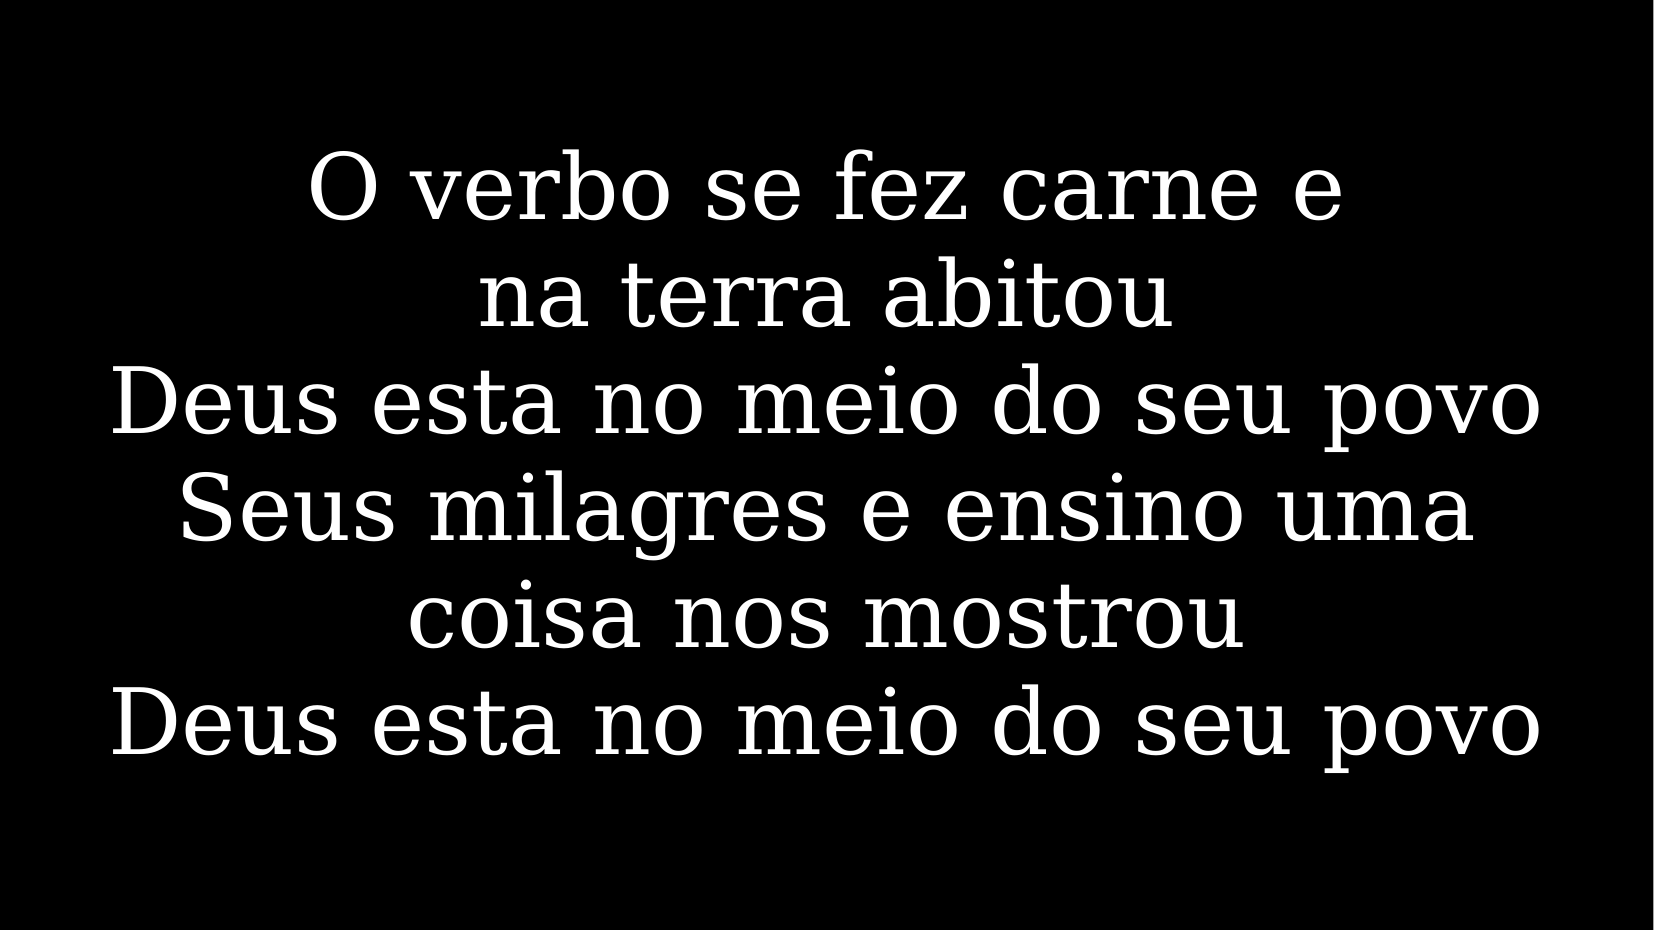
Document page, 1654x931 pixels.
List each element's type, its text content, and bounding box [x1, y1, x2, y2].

subtitle O verbo se fez carne e na terra abitou Deus esta no meio do seu povo Seus milagres e ensino uma coisa nos mostrou Deus esta no meio do seu povo [82, 36, 1571, 875]
